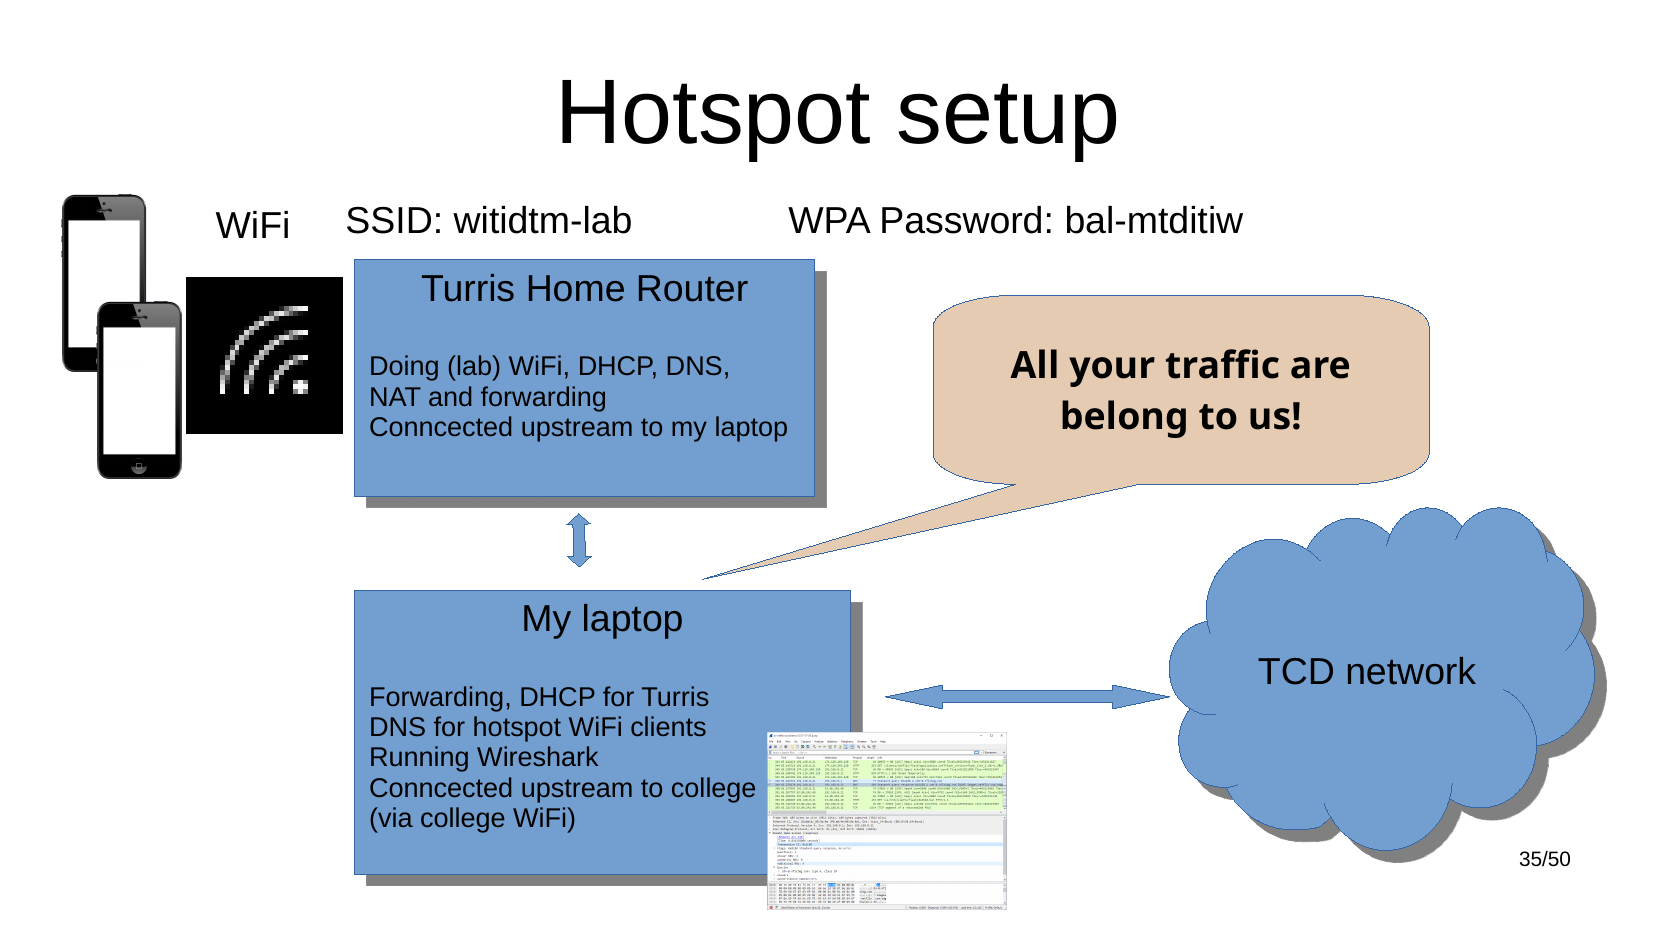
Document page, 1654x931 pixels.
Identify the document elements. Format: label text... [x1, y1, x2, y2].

text_box WiFi [200, 197, 308, 254]
picture [186, 277, 343, 434]
picture [767, 732, 1007, 910]
title Hotspot setup [94, 33, 1583, 189]
text_box SSID: witidtm-lab WPA Password: bal-mtditiw [330, 192, 1571, 250]
text_box TCD network [1169, 507, 1595, 851]
picture [59, 194, 184, 479]
text_box Turris Home Router Doing (lab) WiFi, DHCP, DNS, NAT and forwarding Conncected upstream to my laptop [354, 259, 815, 497]
text_box [885, 685, 1170, 709]
text_box My laptop Forwarding, DHCP for Turris DNS for hotspot WiFi clients Running Wireshark Conncected upstream to college (via college WiFi) [354, 590, 851, 875]
text_box [566, 513, 592, 567]
text_box All your traffic are belong to us! [702, 295, 1430, 580]
